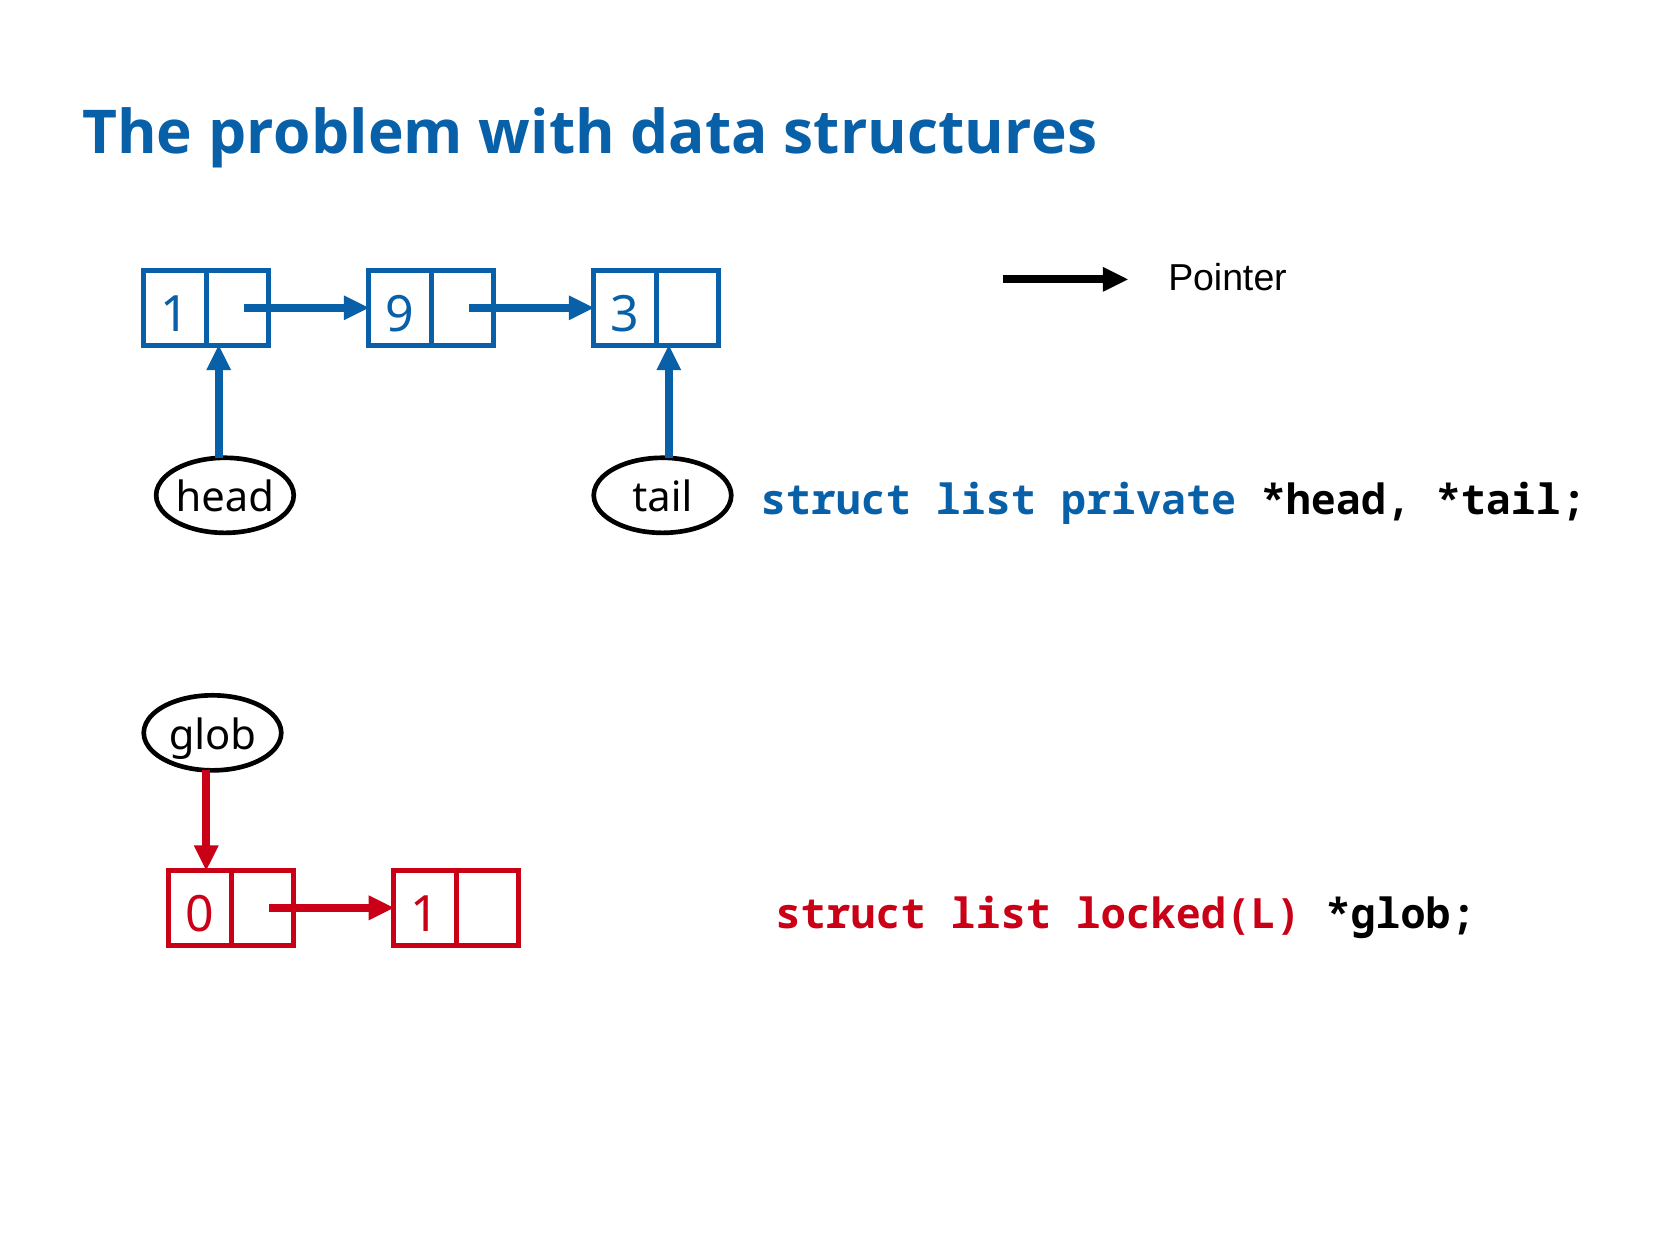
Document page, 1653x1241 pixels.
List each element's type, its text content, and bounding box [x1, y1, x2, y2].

text_box 3 [595, 270, 654, 354]
text_box head [156, 457, 294, 533]
text_box glob [143, 695, 282, 771]
text_box tail [593, 457, 732, 533]
text_box 9 [370, 270, 429, 354]
text_box 0 [170, 870, 229, 954]
text_box Pointer [1153, 248, 1302, 306]
text_box struct list private *head, *tail; [745, 461, 1615, 527]
title The problem with data structures [82, 49, 1572, 211]
text_box 1 [145, 270, 204, 354]
text_box struct list locked(L) *glob; [760, 876, 1491, 942]
text_box 1 [395, 870, 454, 954]
